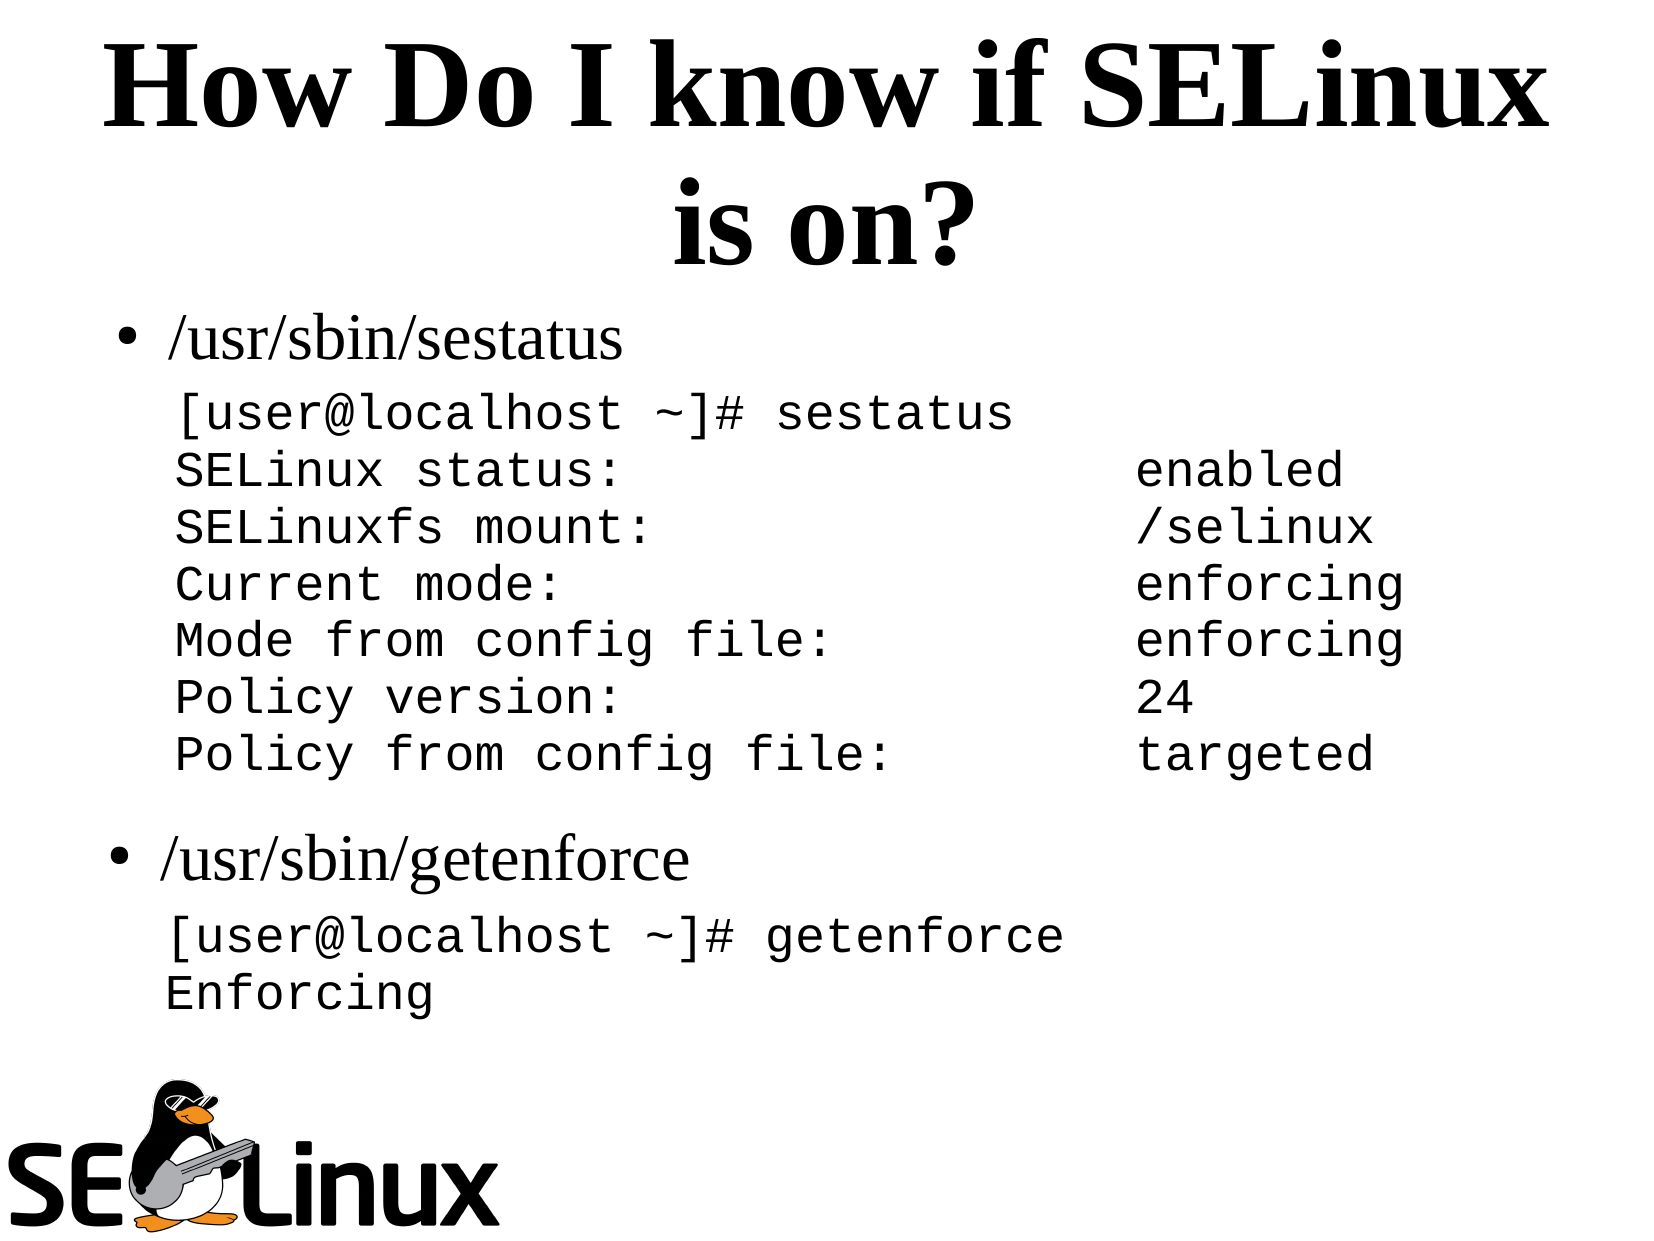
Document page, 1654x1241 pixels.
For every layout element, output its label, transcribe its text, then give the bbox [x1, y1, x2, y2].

text_box [user@localhost ~]# sestatus SELinux status: enabled SELinuxfs mount: /selinux Current mode: enforcing Mode from config file: enforcing Policy version: 24 Policy from config file: targeted [159, 380, 1515, 855]
list /usr/sbin/sestatus [97, 300, 1511, 404]
text_box [user@localhost ~]# getenforce Enforcing [150, 903, 1313, 1034]
picture [0, 919, 526, 1241]
list /usr/sbin/getenforce [90, 820, 1503, 927]
title How Do I know if SELinux is on? [82, 14, 1571, 292]
